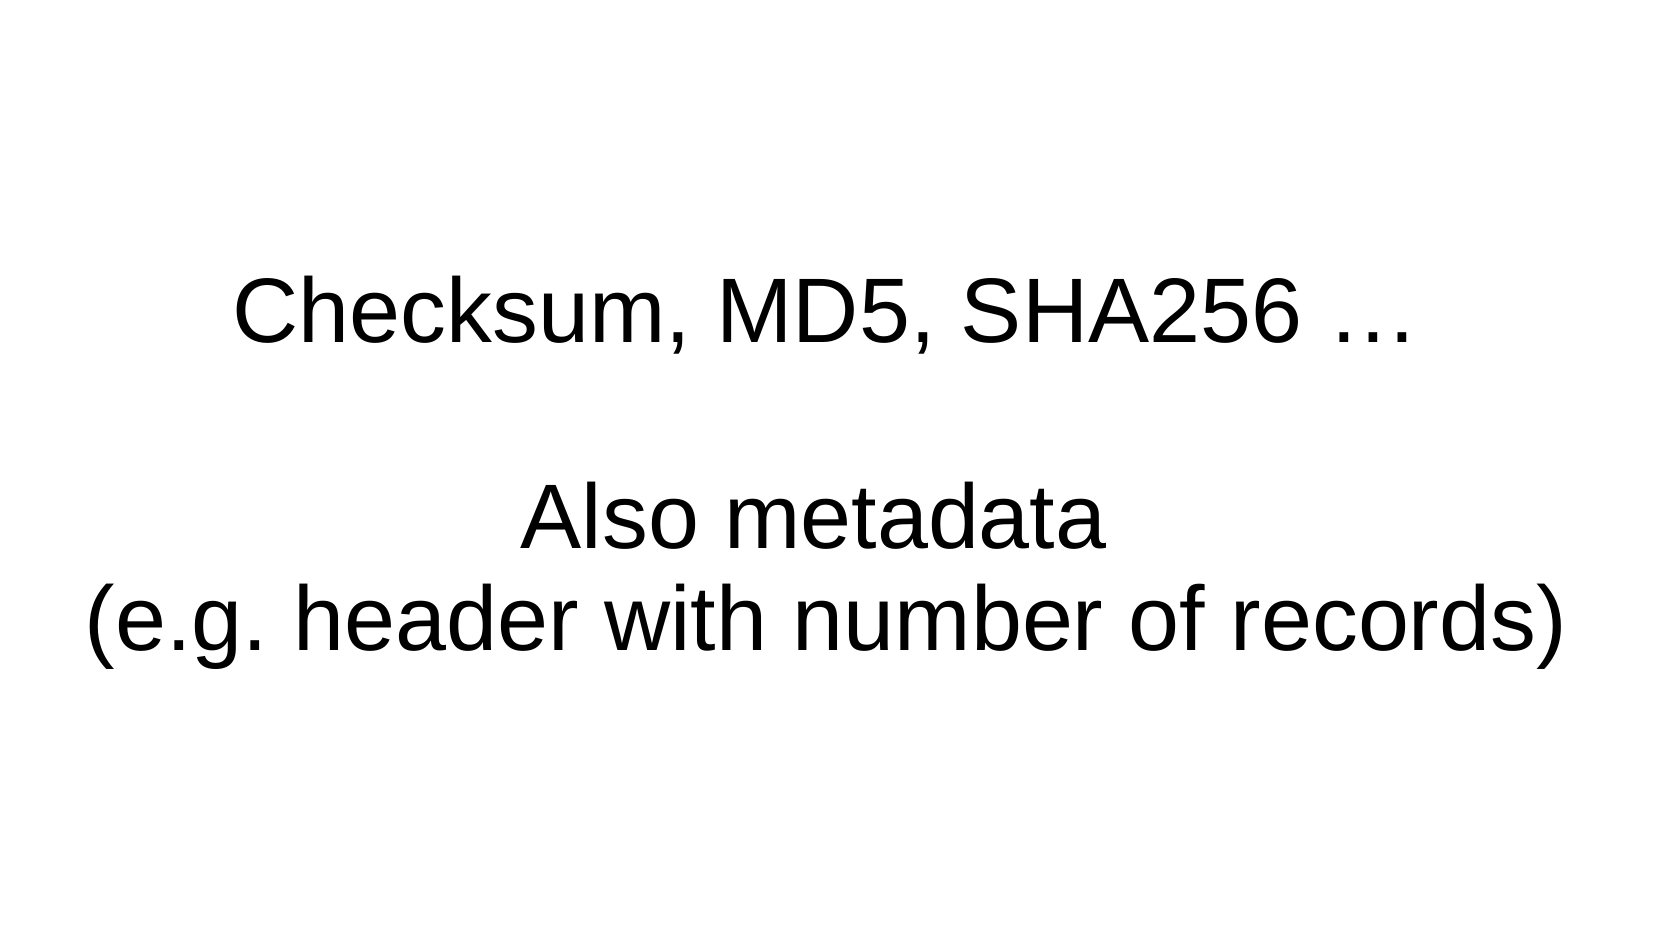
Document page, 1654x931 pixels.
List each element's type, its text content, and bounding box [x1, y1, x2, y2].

title Checksum, MD5, SHA256 … Also metadata (e.g. header with number of records) [73, 41, 1581, 890]
